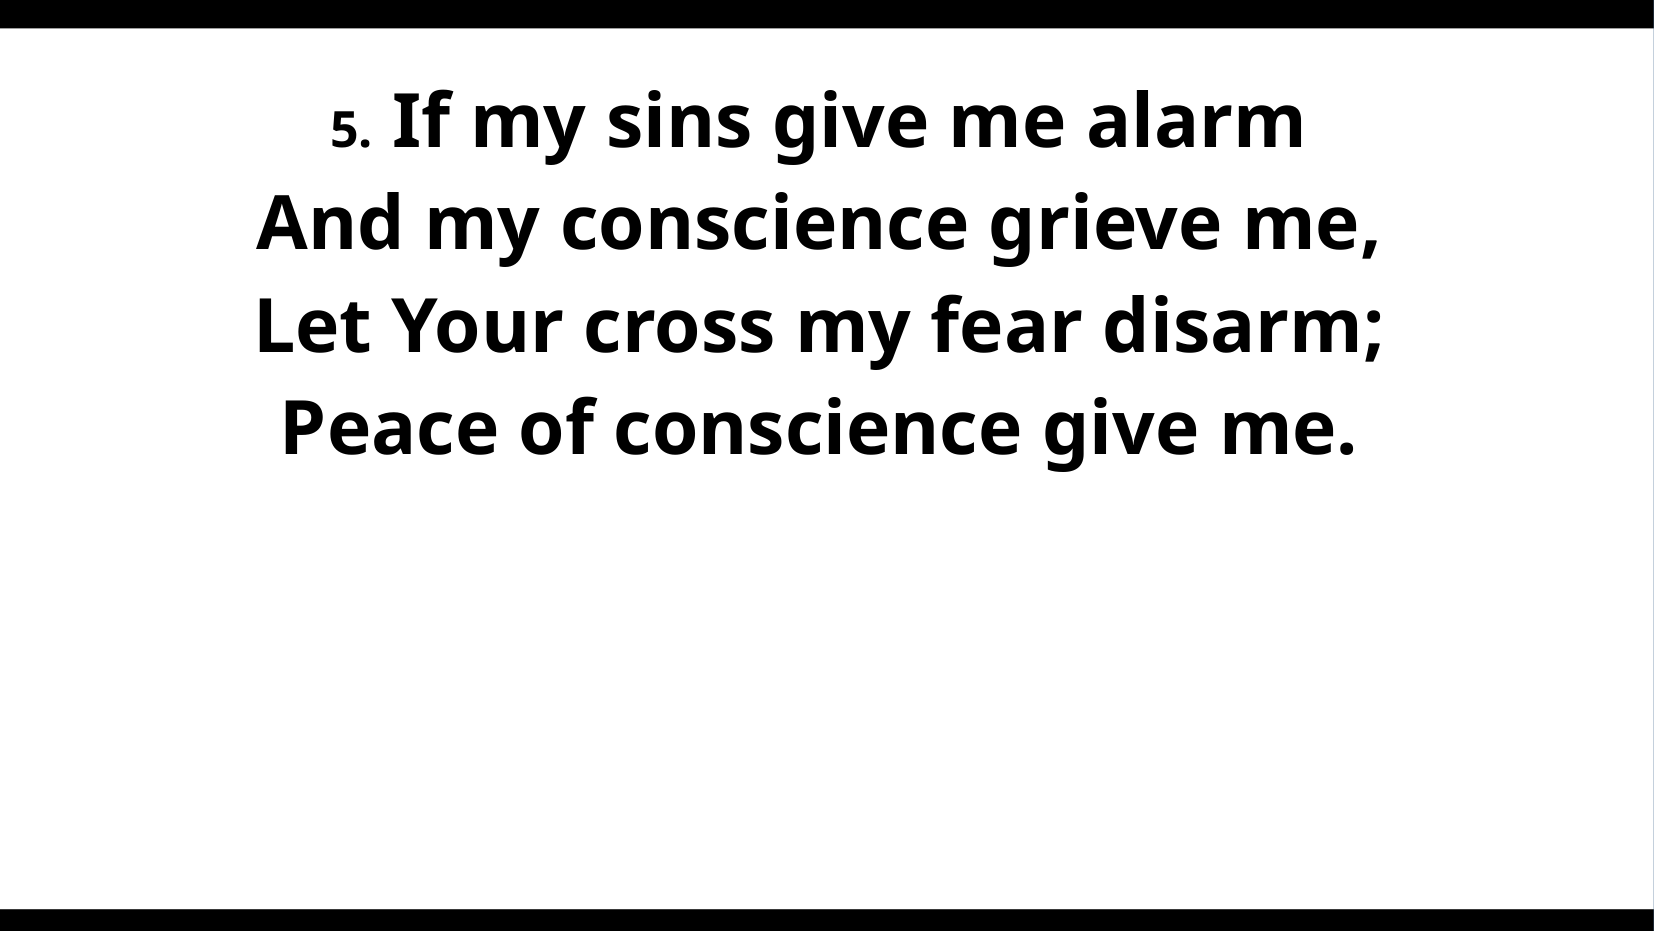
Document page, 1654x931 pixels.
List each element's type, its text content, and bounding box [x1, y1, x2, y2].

text_box 5. If my sins give me alarm And my conscience grieve me, Let Your cross my fear disarm; Peace of conscience give me. [78, 60, 1561, 475]
picture [0, 0, 1654, 931]
